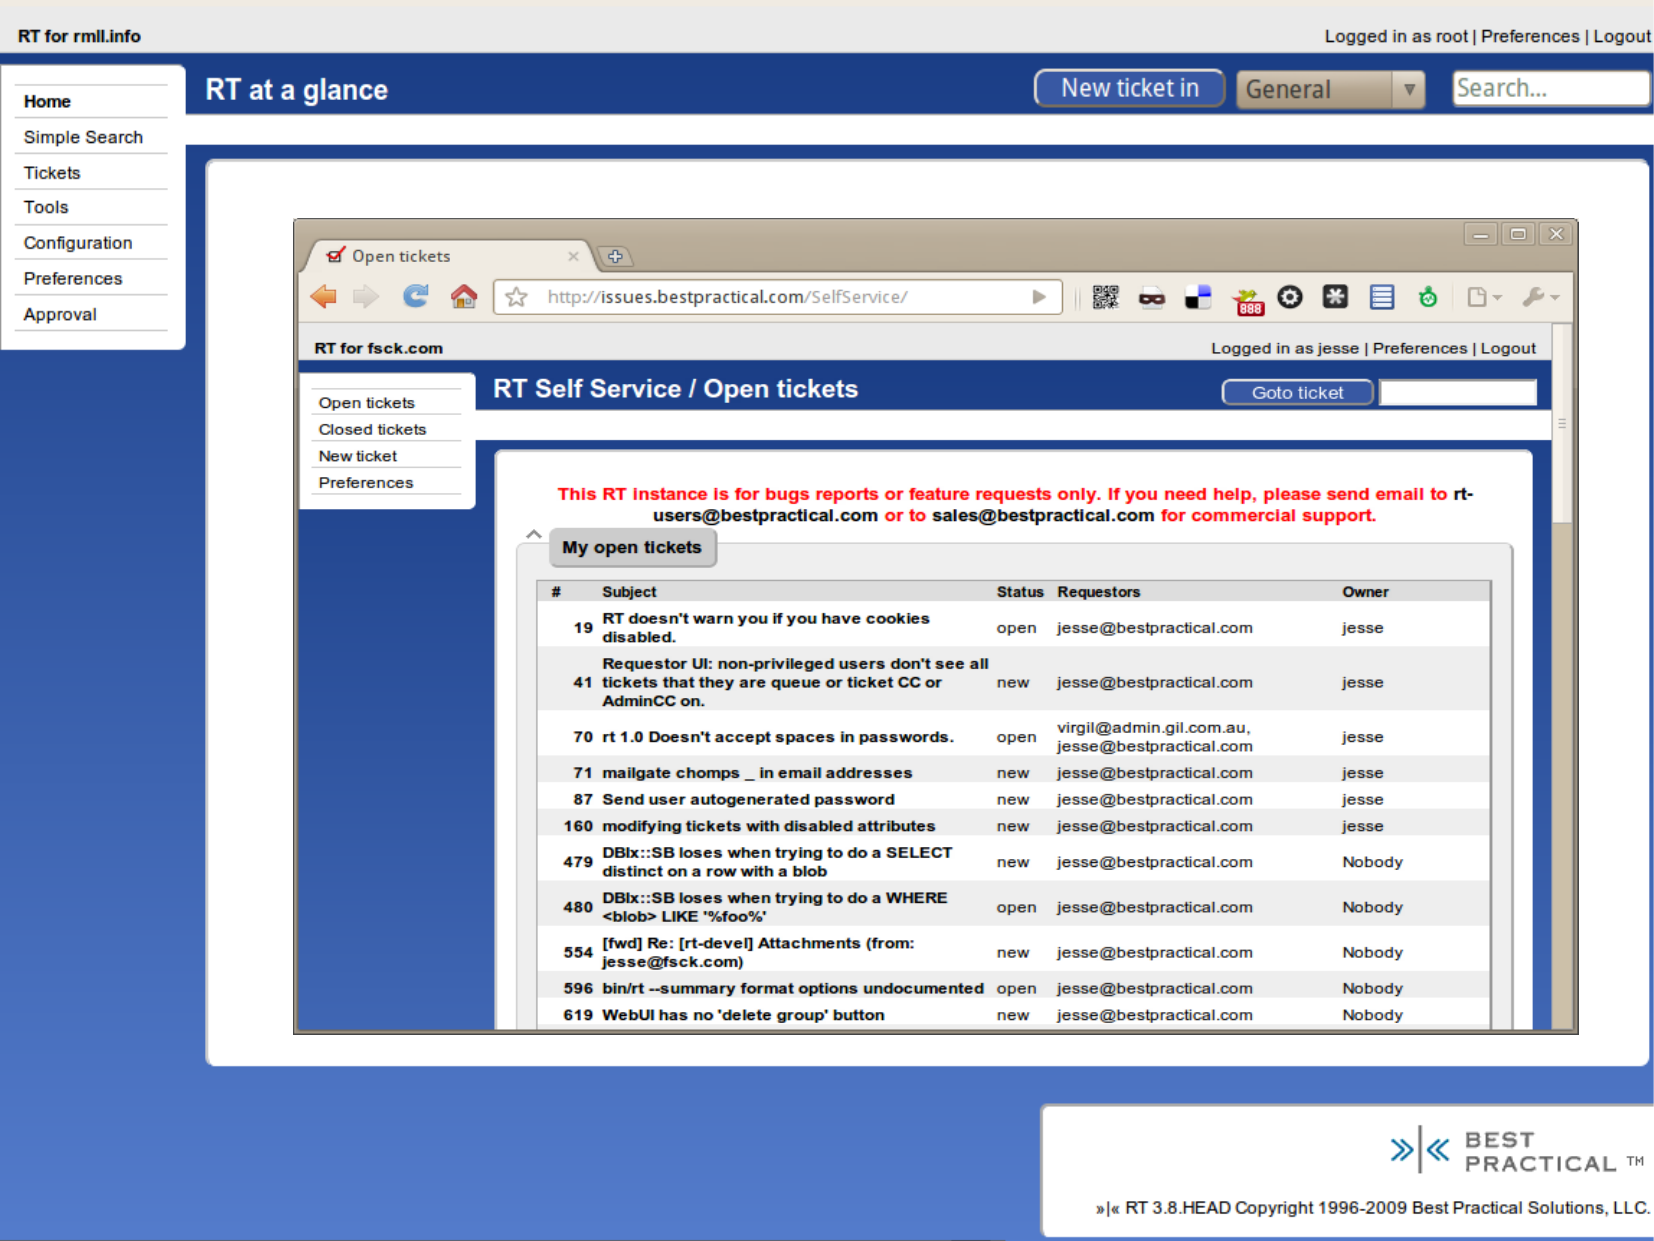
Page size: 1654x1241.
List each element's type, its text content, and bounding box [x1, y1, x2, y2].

title Self-Service interface [211, 177, 1642, 377]
picture [293, 0, 1654, 1241]
